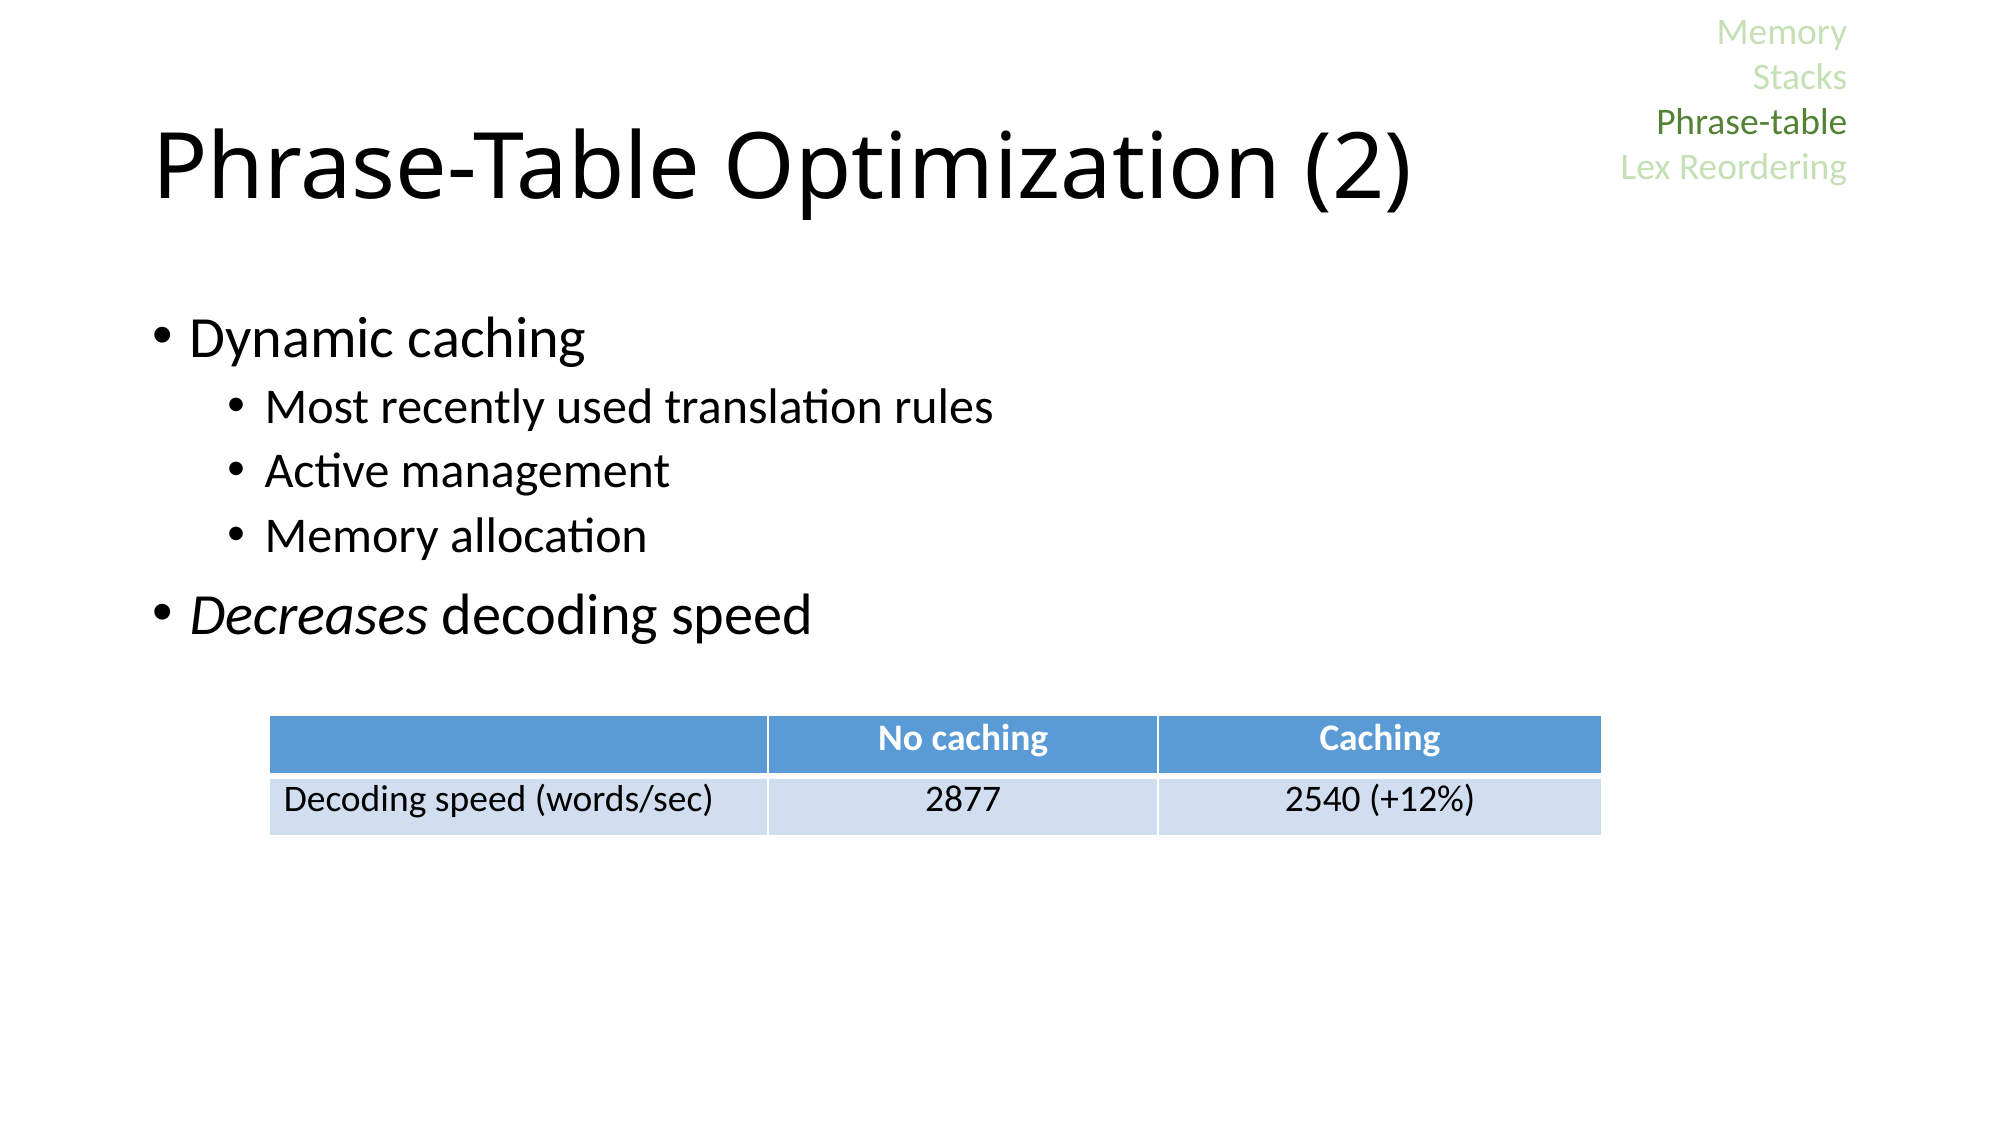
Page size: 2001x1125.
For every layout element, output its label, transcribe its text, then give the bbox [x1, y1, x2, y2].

text_box Memory Stacks Phrase-table Lex Reordering [1584, 0, 1863, 195]
table_cell 2877 [769, 779, 1157, 835]
table_header No caching [769, 716, 1157, 773]
table_cell 2540 (+12%) [1159, 779, 1601, 835]
text_box Dynamic caching Most recently used translation rules Active management Memory allocation Decreases decoding speed [137, 299, 1863, 1013]
table_header [270, 716, 767, 773]
table_header Caching [1159, 716, 1601, 773]
table_cell Decoding speed (words/sec) [270, 779, 767, 835]
text_box Phrase-Table Optimization (2) [137, 59, 1863, 277]
